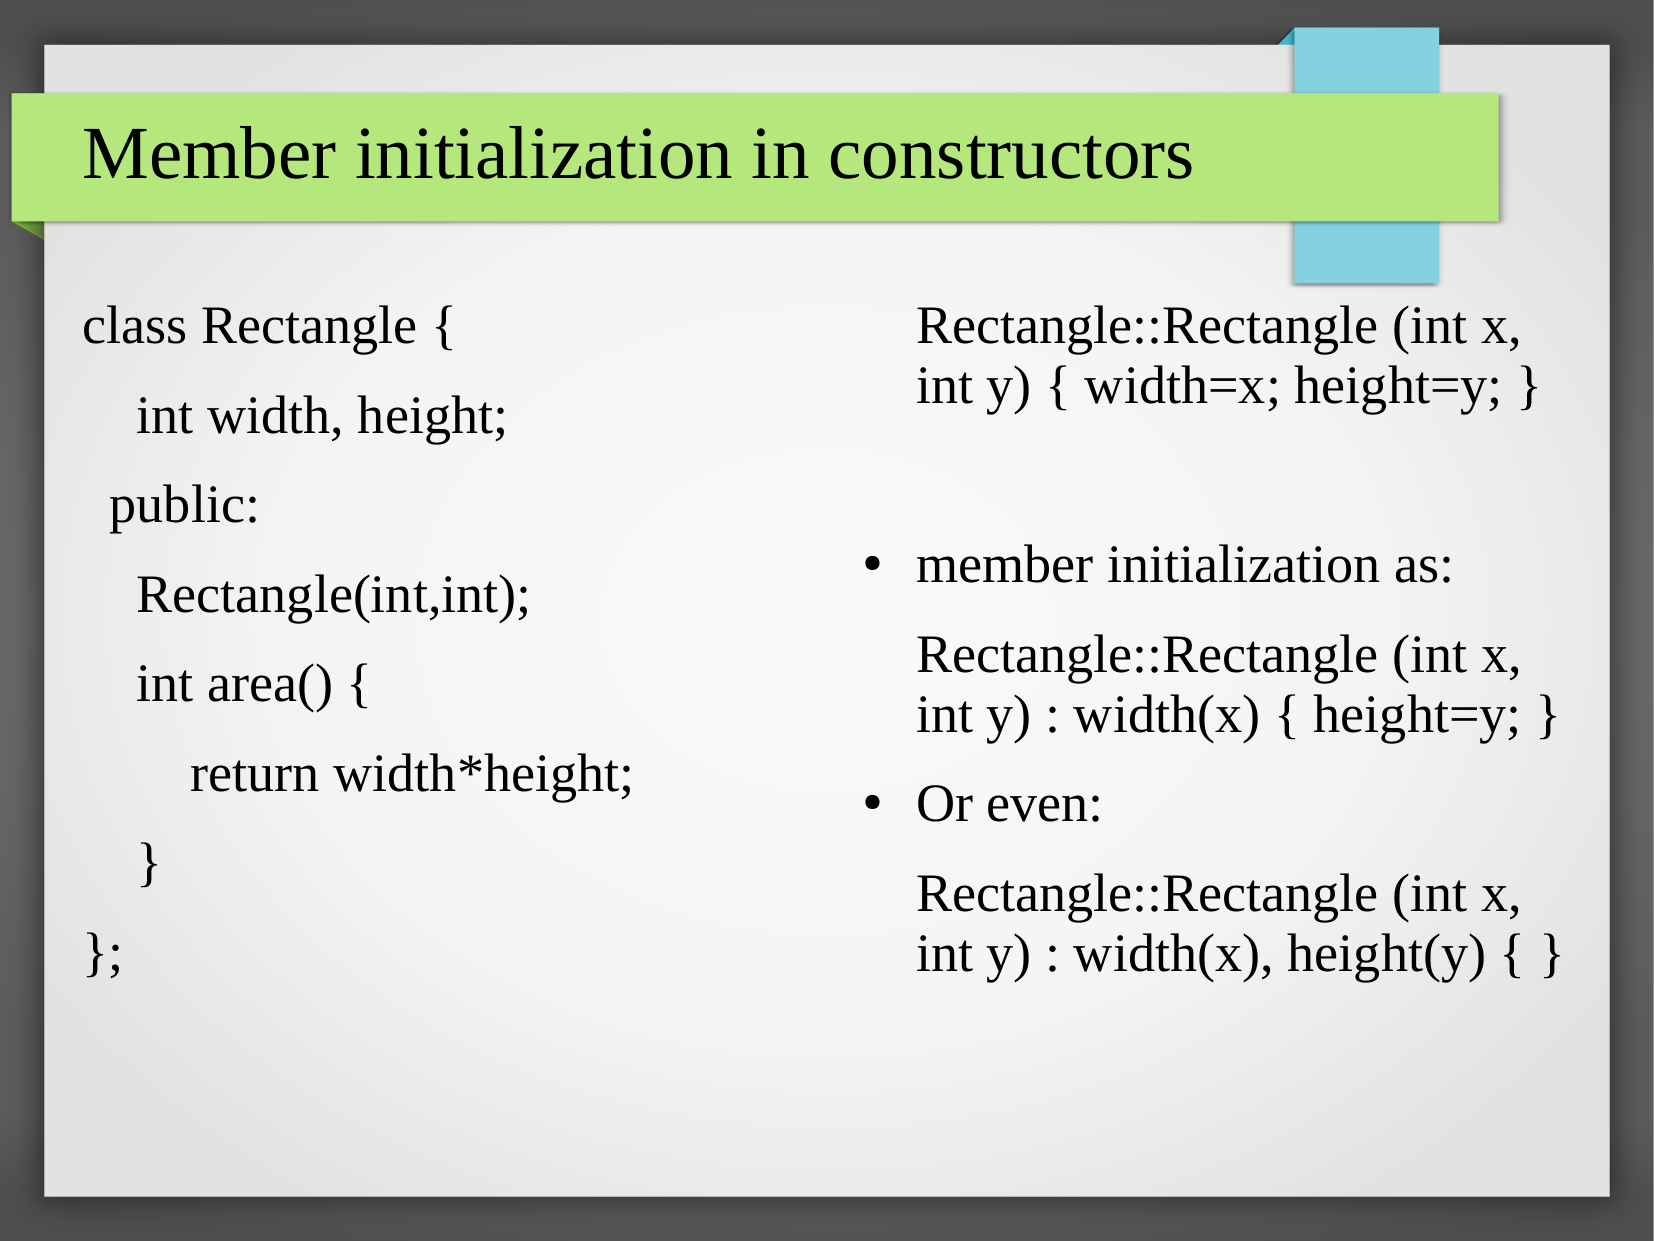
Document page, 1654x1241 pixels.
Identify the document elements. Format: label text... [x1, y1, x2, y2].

picture [0, 0, 1654, 1241]
list Rectangle::Rectangle (int x, int y) { width=x; height=y; } member initialization as: Rectangle::Rectangle (int x, int y) : width(x) { height=y; } Or even: Rectangle::Rectangle (int x, int y) : width(x), height(y) { } [845, 295, 1572, 1015]
title Member initialization in constructors [82, 94, 1264, 213]
list class Rectangle { int width, height; public: Rectangle(int,int); int area() { return width*height; } }; [82, 295, 809, 1015]
